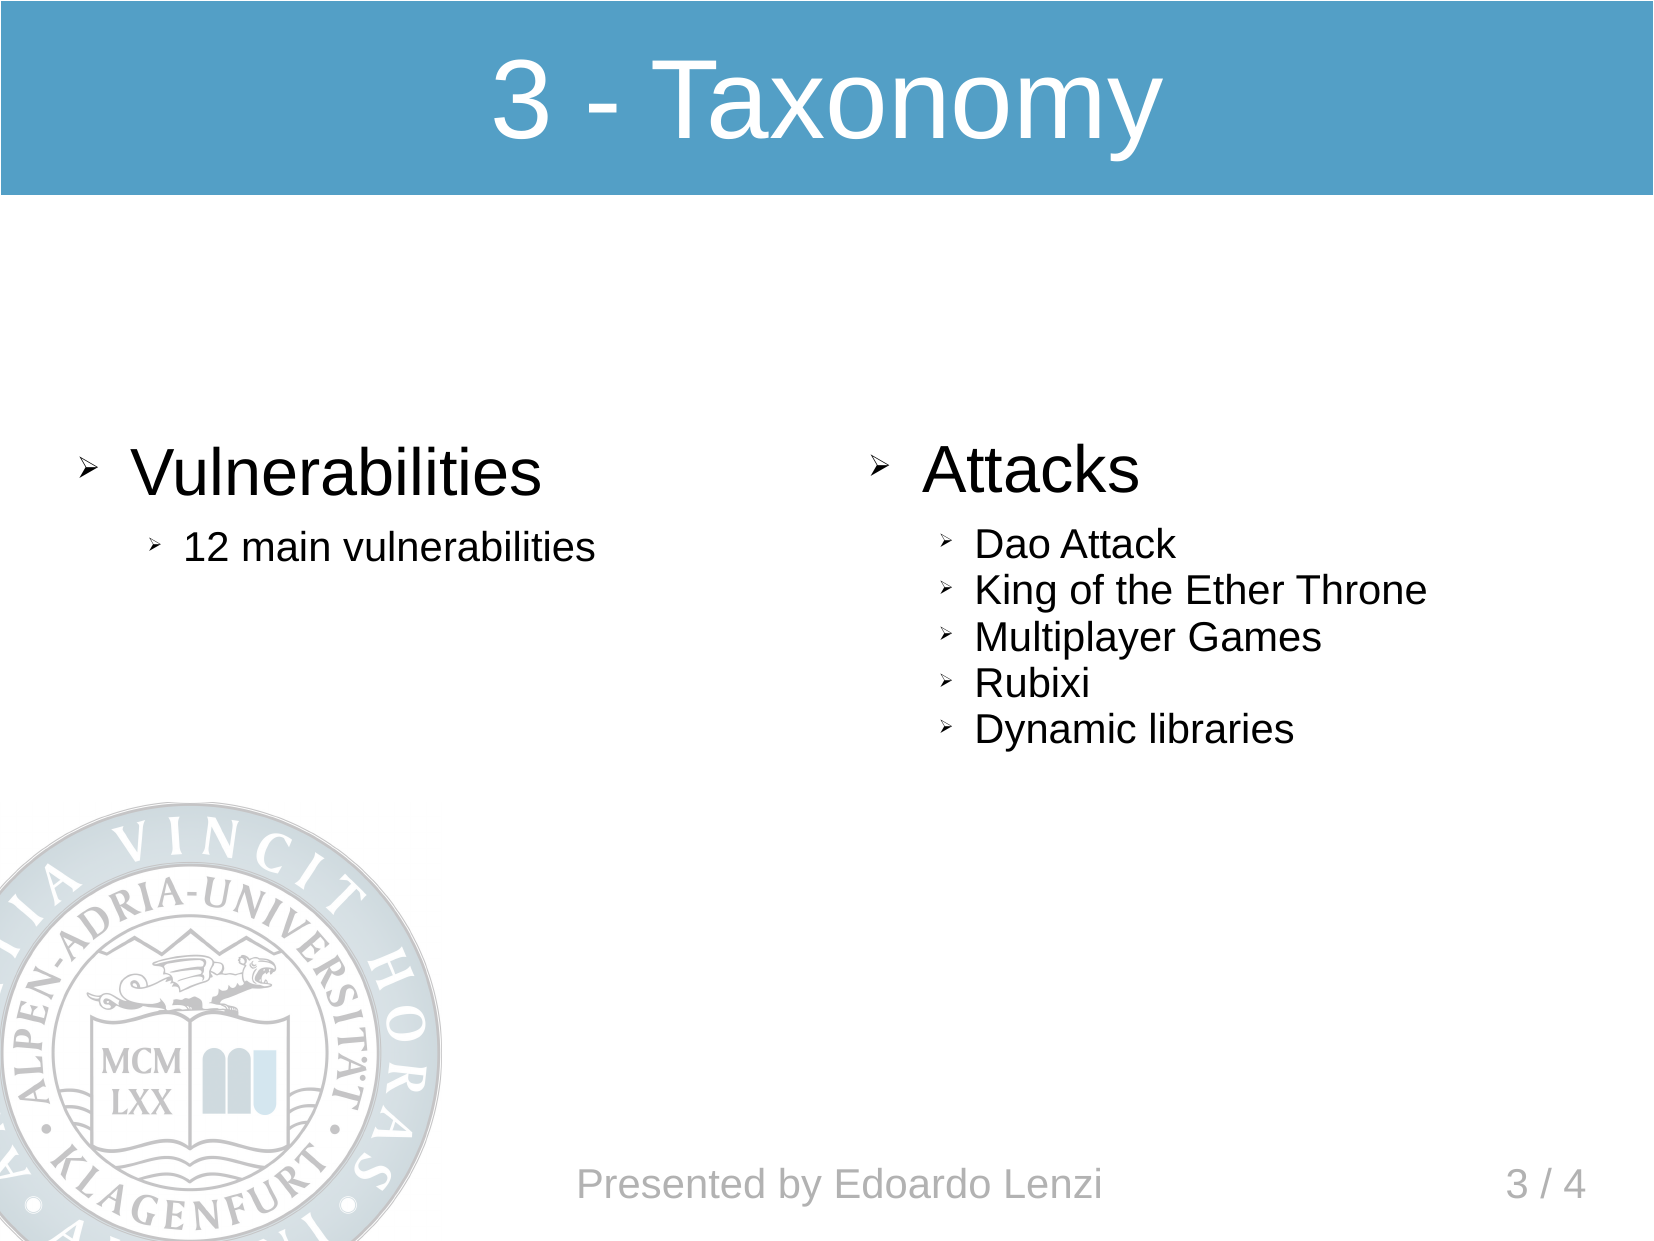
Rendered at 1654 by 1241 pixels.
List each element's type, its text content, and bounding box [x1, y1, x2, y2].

list Presented by Edoardo Lenzi 3 / 4 [505, 1160, 1654, 1241]
title 3 - Taxonomy [82, 0, 1571, 204]
text_box Attacks Dao Attack King of the Ether Throne Multiplayer Games Rubixi Dynamic libraries [868, 291, 1482, 995]
text_box Vulnerabilities 12 main vulnerabilities [76, 239, 691, 943]
text_box [0, 801, 452, 1241]
text_box [0, 0, 82, 196]
text_box [1571, 0, 1654, 196]
